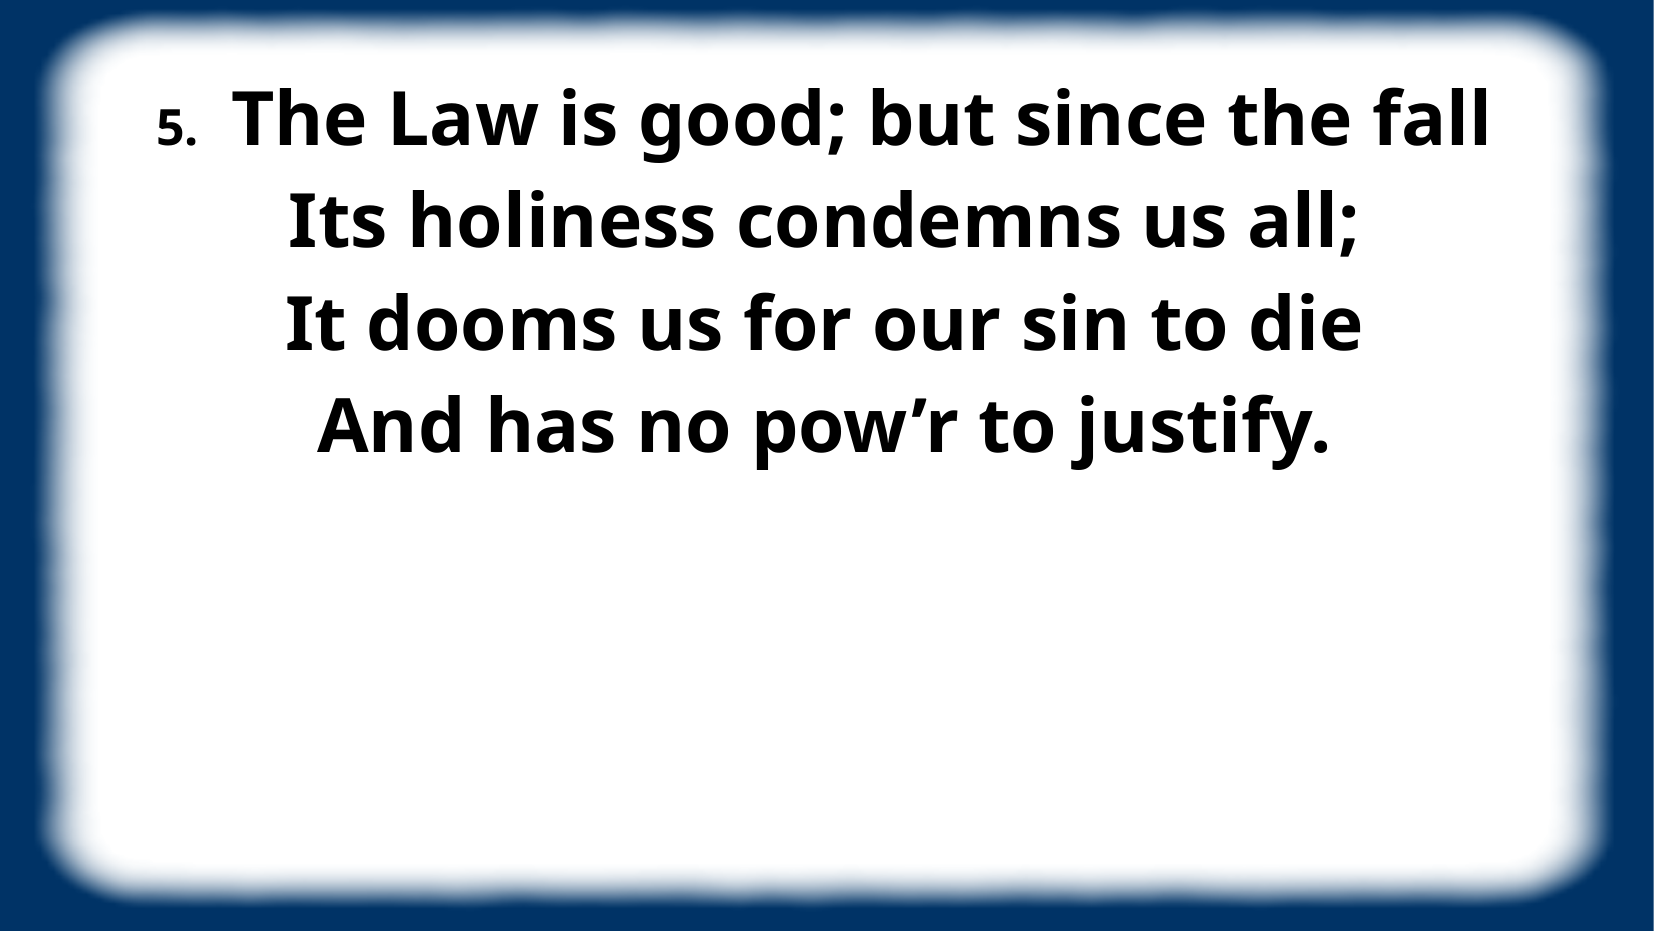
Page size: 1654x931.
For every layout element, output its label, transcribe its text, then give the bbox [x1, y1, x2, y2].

text_box 5. The Law is good; but since the fall Its holiness condemns us all; It dooms us for our sin to die And has no pow’r to justify. [75, 57, 1576, 496]
picture [0, 0, 1654, 931]
